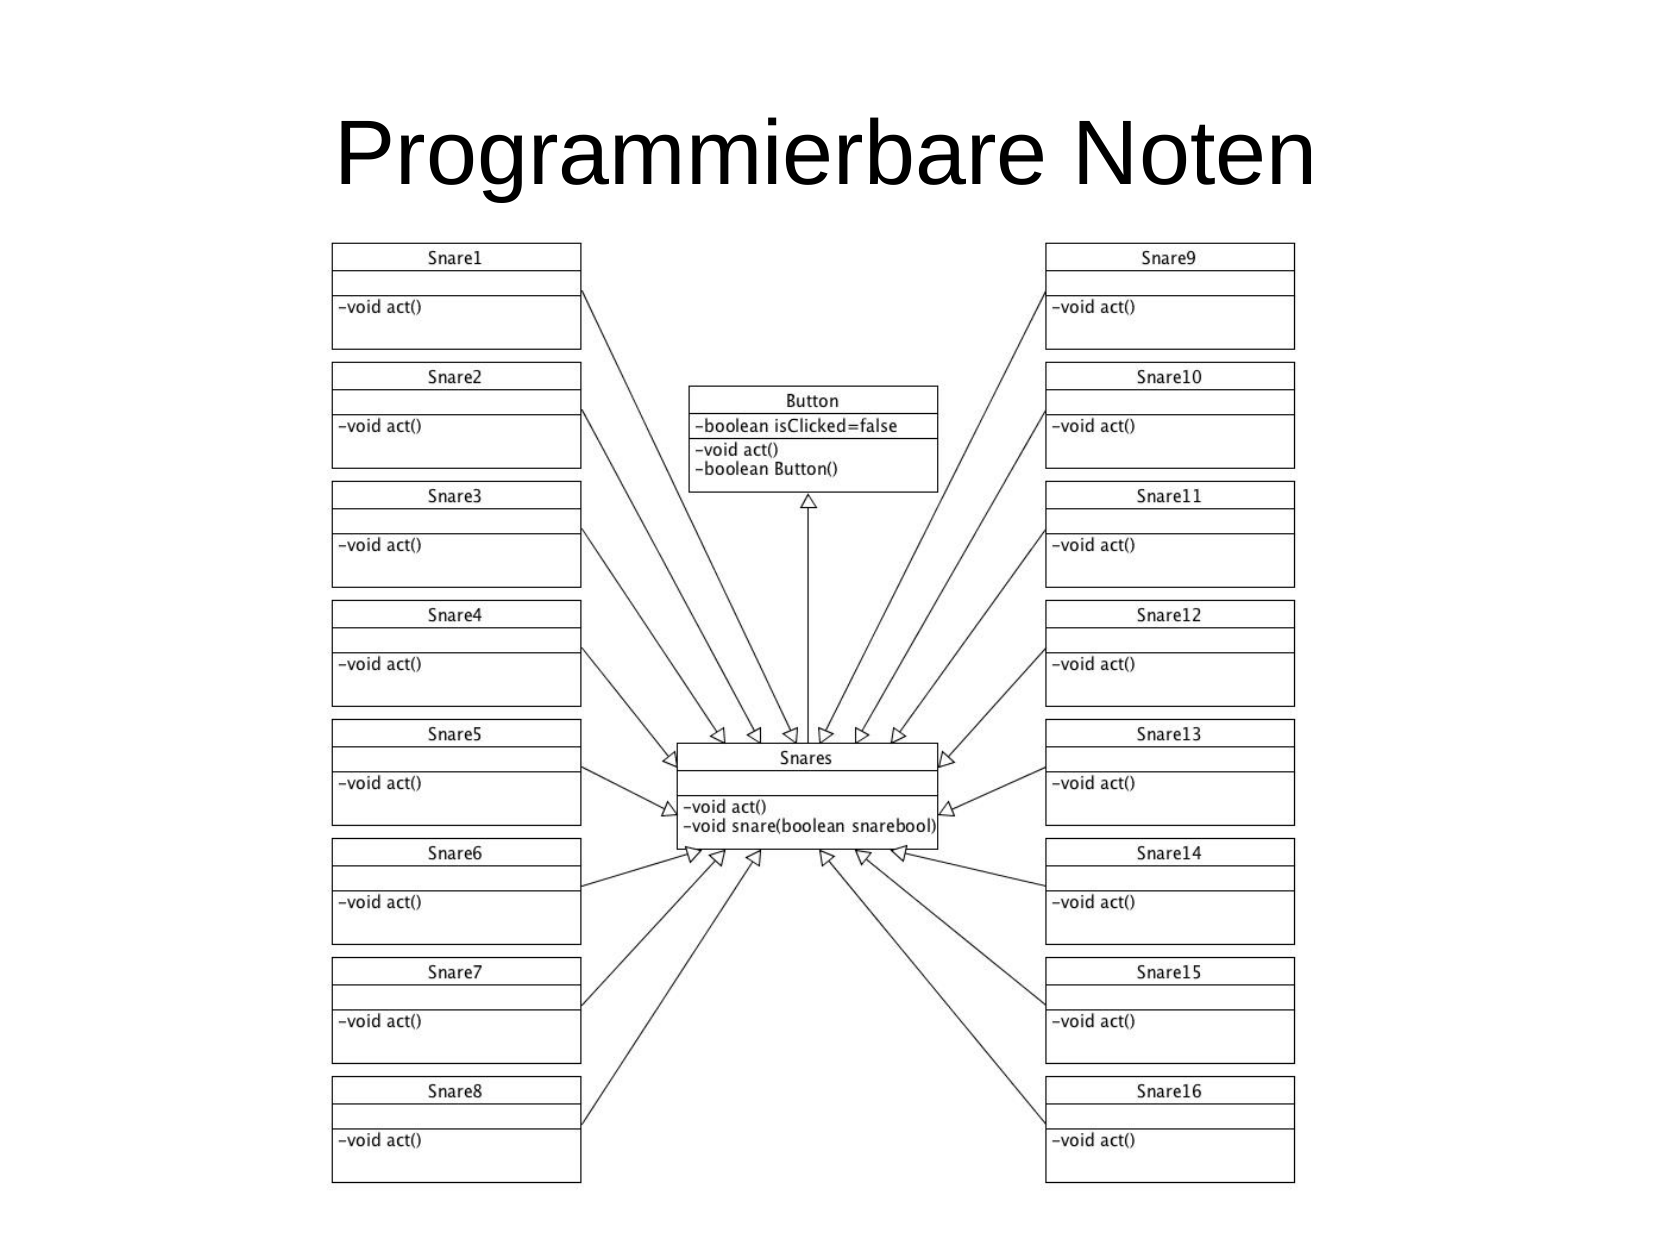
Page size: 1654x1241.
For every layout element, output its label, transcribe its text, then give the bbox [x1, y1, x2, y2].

picture [308, 219, 1319, 1207]
title Programmierbare Noten [82, 49, 1571, 257]
